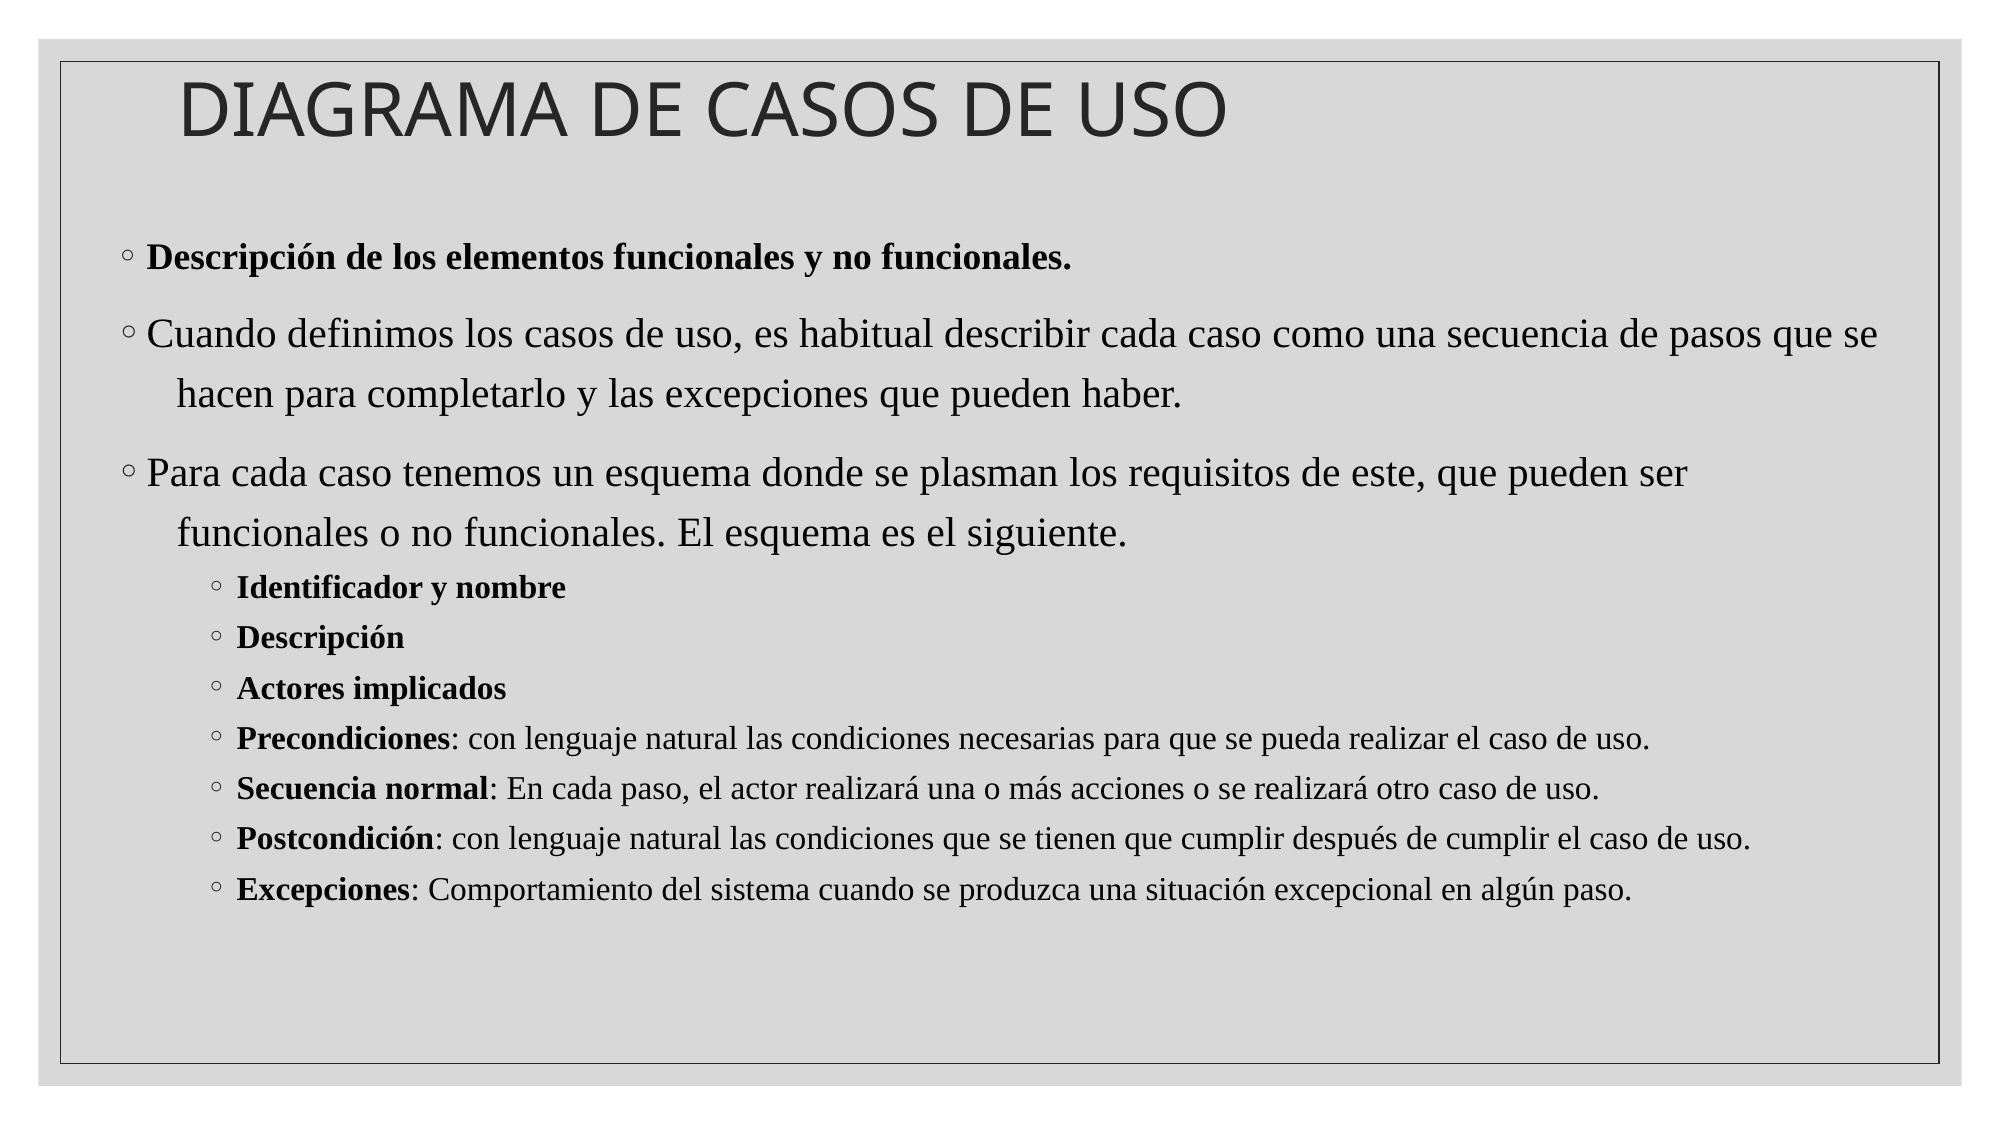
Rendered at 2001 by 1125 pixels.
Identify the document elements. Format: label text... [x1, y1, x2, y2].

list Descripción de los elementos funcionales y no funcionales. Cuando definimos los casos de uso, es habitual describir cada caso como una secuencia de pasos que se hacen para completarlo y las excepciones que pueden haber. Para cada caso tenemos un esquema donde se plasman los requisitos de este, que pueden ser funcionales o no funcionales. El esquema es el siguiente. Identificador y nombre Descripción Actores implicados Precondiciones: con lenguaje natural las condiciones necesarias para que se pueda realizar el caso de uso. Secuencia normal: En cada paso, el actor realizará una o más acciones o se realizará otro caso de uso. Postcondición: con lenguaje natural las condiciones que se tienen que cumplir después de cumplir el caso de uso. Excepciones: Comportamiento del sistema cuando se produzca una situación excepcional en algún paso. [101, 215, 1899, 957]
title DIAGRAMA DE CASOS DE USO [162, 61, 1813, 163]
